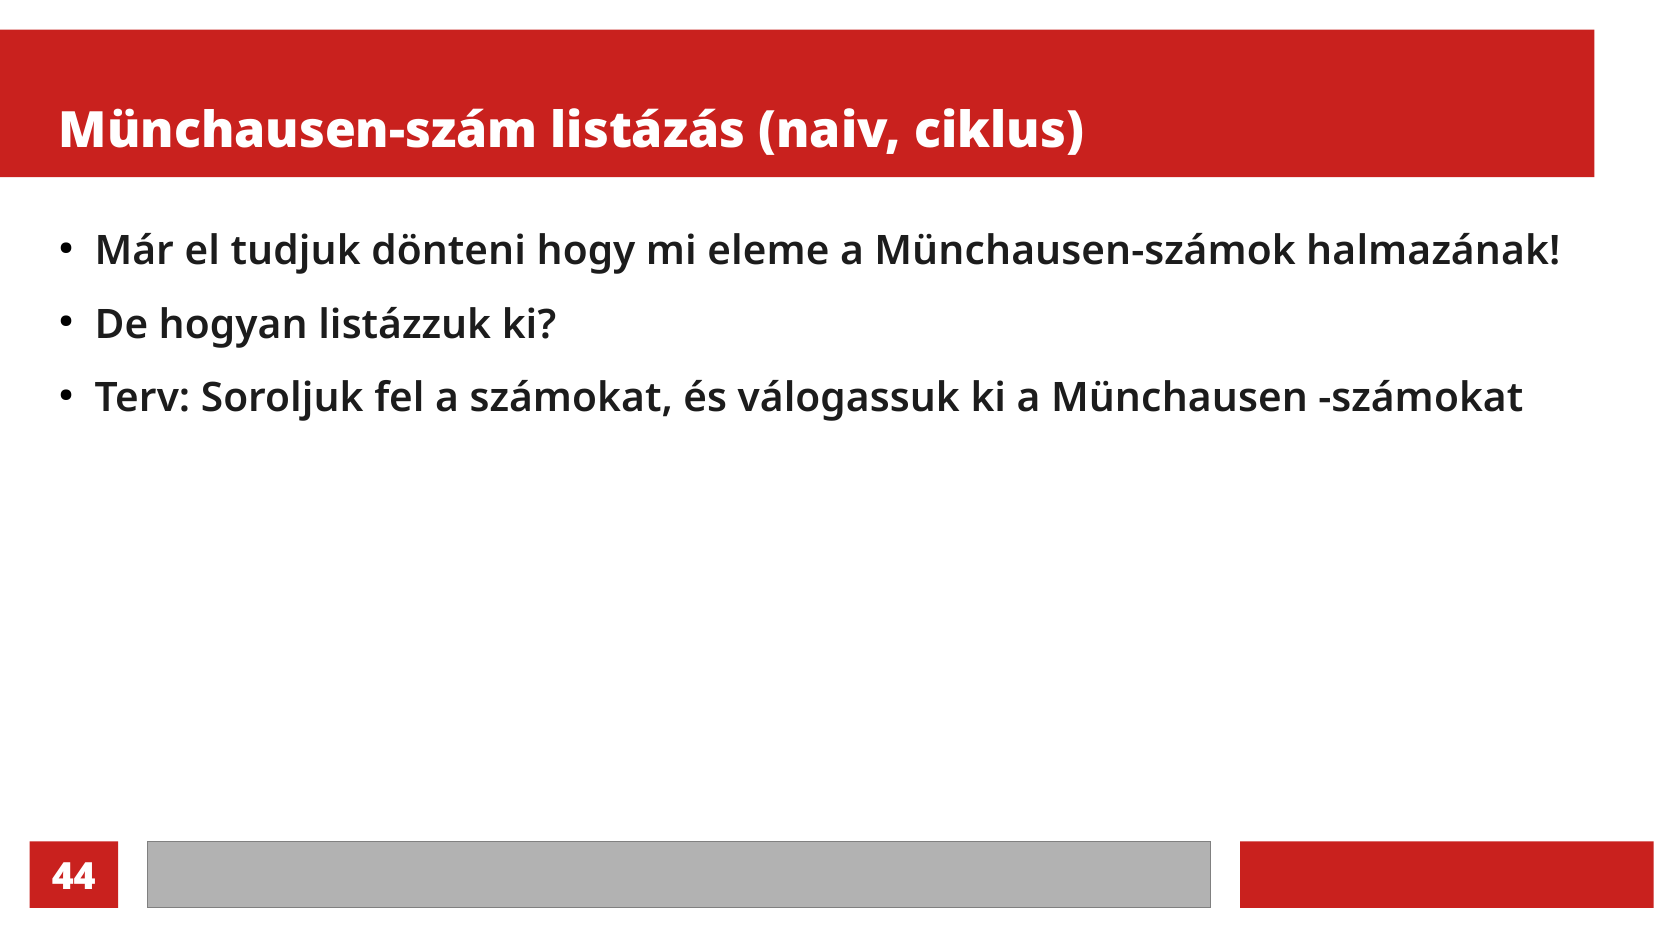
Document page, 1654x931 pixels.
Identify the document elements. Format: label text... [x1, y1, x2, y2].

list Már el tudjuk dönteni hogy mi eleme a Münchausen-számok halmazának! De hogyan listázzuk ki? Terv: Soroljuk fel a számokat, és válogassuk ki a Münchausen -számokat [59, 221, 1565, 502]
title Münchausen-szám listázás (naiv, ciklus) [59, 44, 1595, 163]
